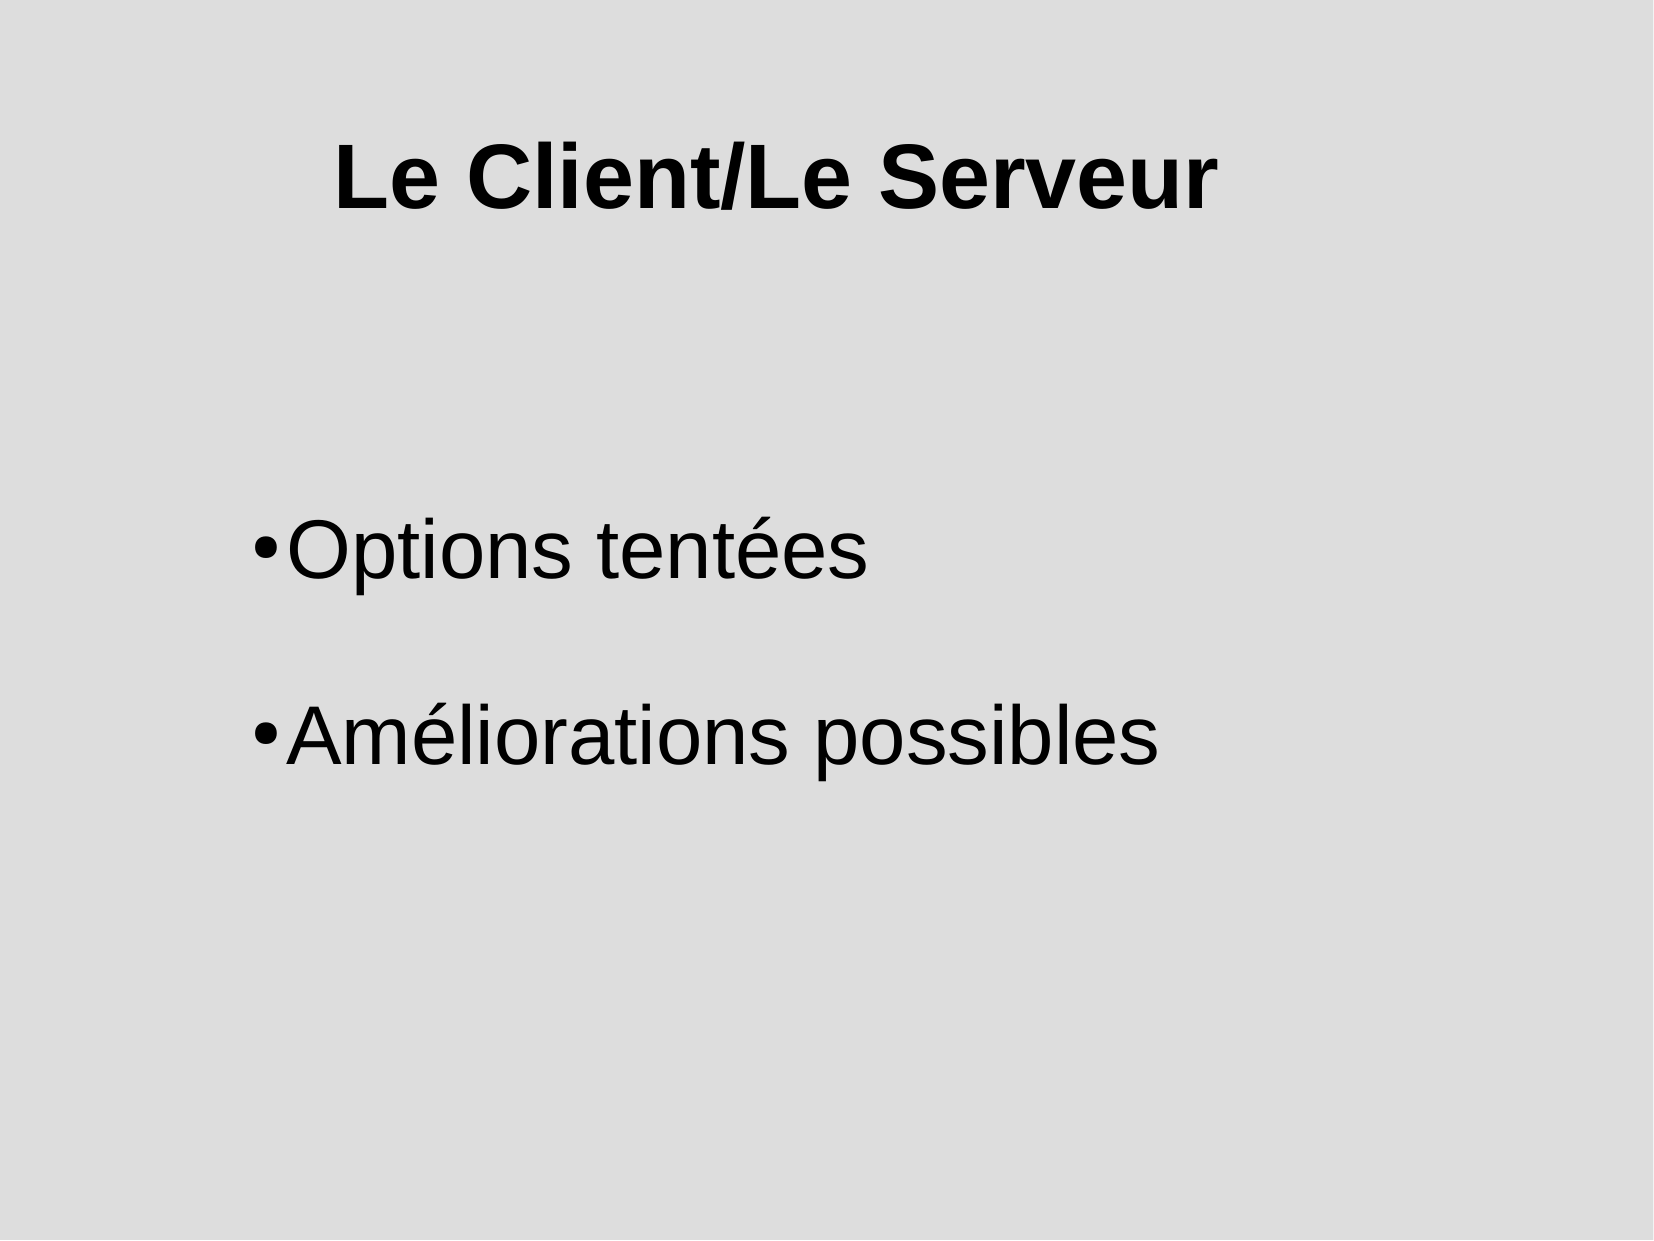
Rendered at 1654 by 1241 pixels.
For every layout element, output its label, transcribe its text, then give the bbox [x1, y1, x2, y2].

text_box Options tentées Améliorations possibles [236, 496, 1382, 791]
text_box Le Client/Le Serveur [318, 118, 1300, 236]
